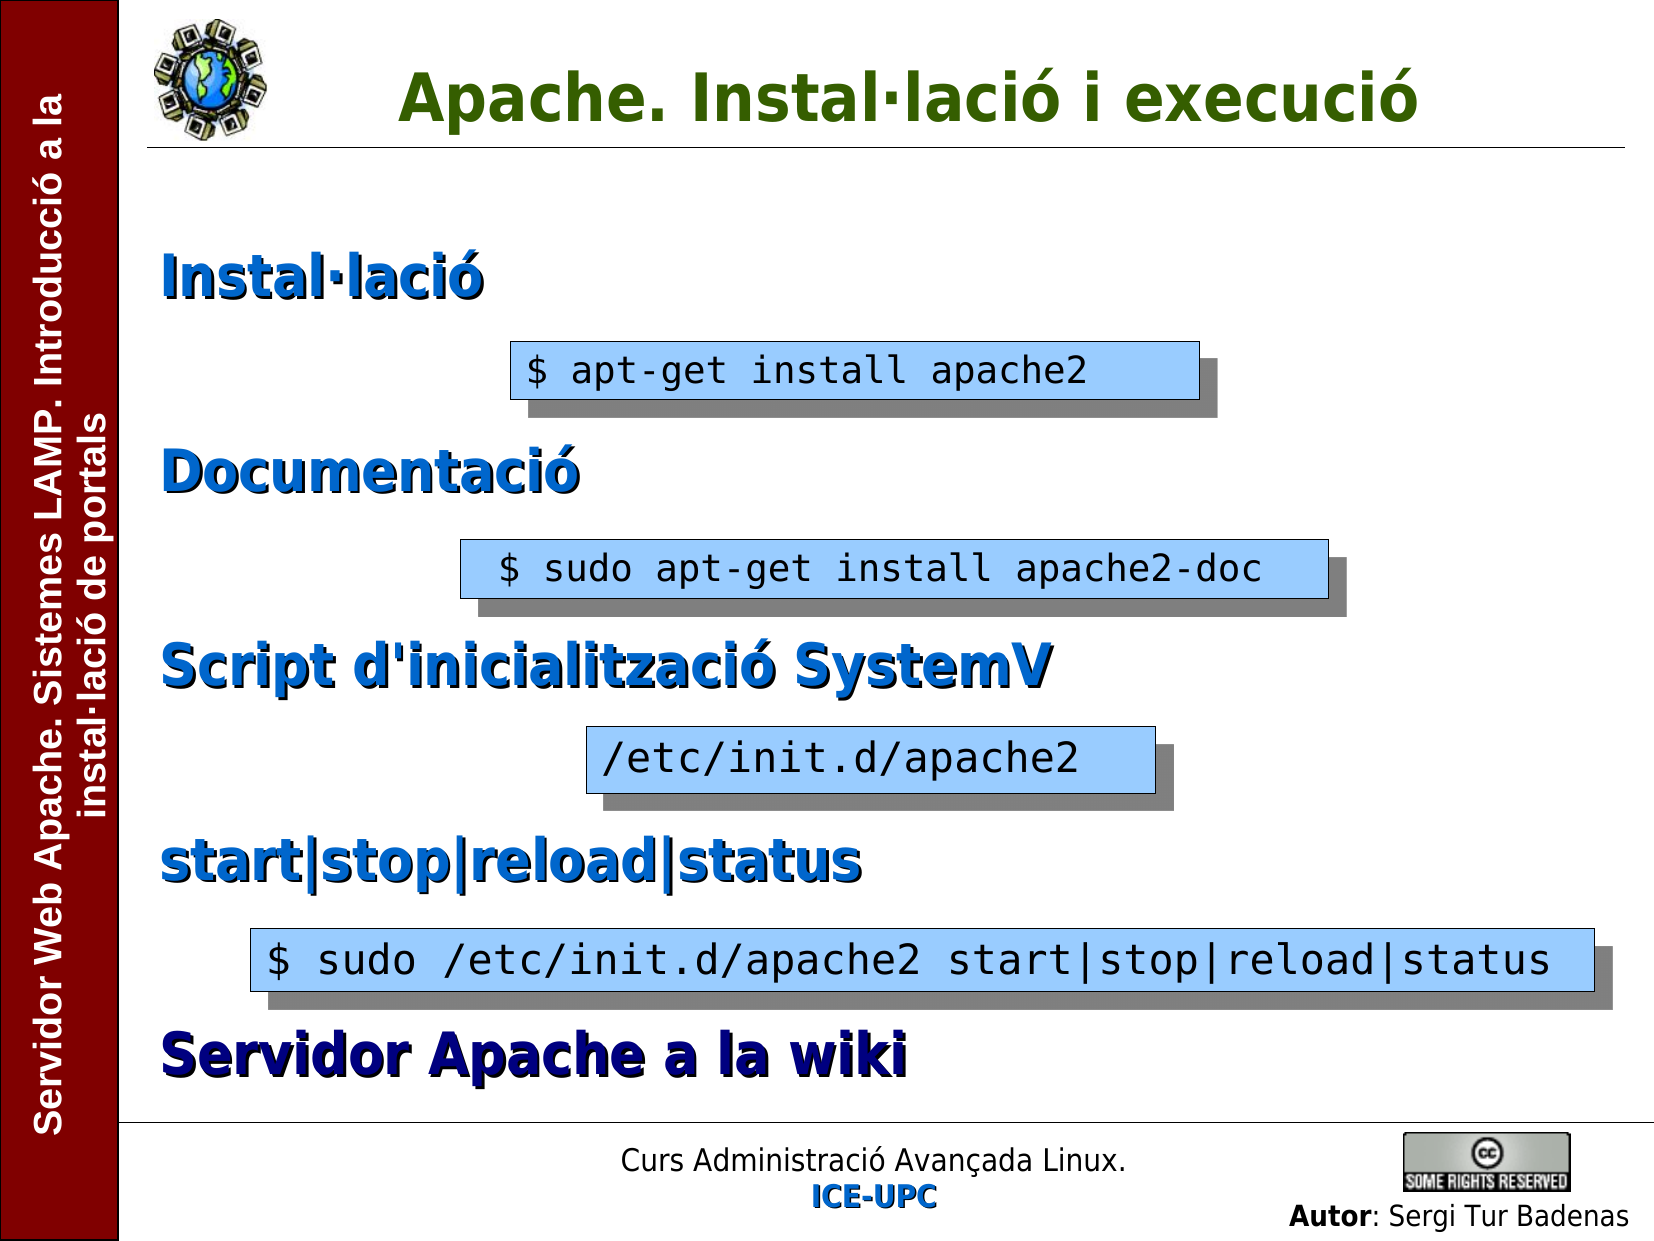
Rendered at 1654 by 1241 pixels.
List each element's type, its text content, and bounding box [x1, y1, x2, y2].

text_box /etc/init.d/apache2 [586, 726, 1156, 794]
title Apache. Instal·lació i execució [165, 56, 1654, 141]
picture [154, 19, 268, 142]
text_box $ sudo apt-get install apache2-doc [460, 539, 1329, 599]
picture [1403, 1132, 1571, 1192]
text_box $ apt-get install apache2 [510, 341, 1200, 400]
text_box $ sudo /etc/init.d/apache2 start|stop|reload|status [250, 928, 1595, 992]
list Instal·lació Documentació Script d'inicialització SystemV start|stop|reload|status Servidor Apache a la wiki [141, 242, 1630, 1089]
